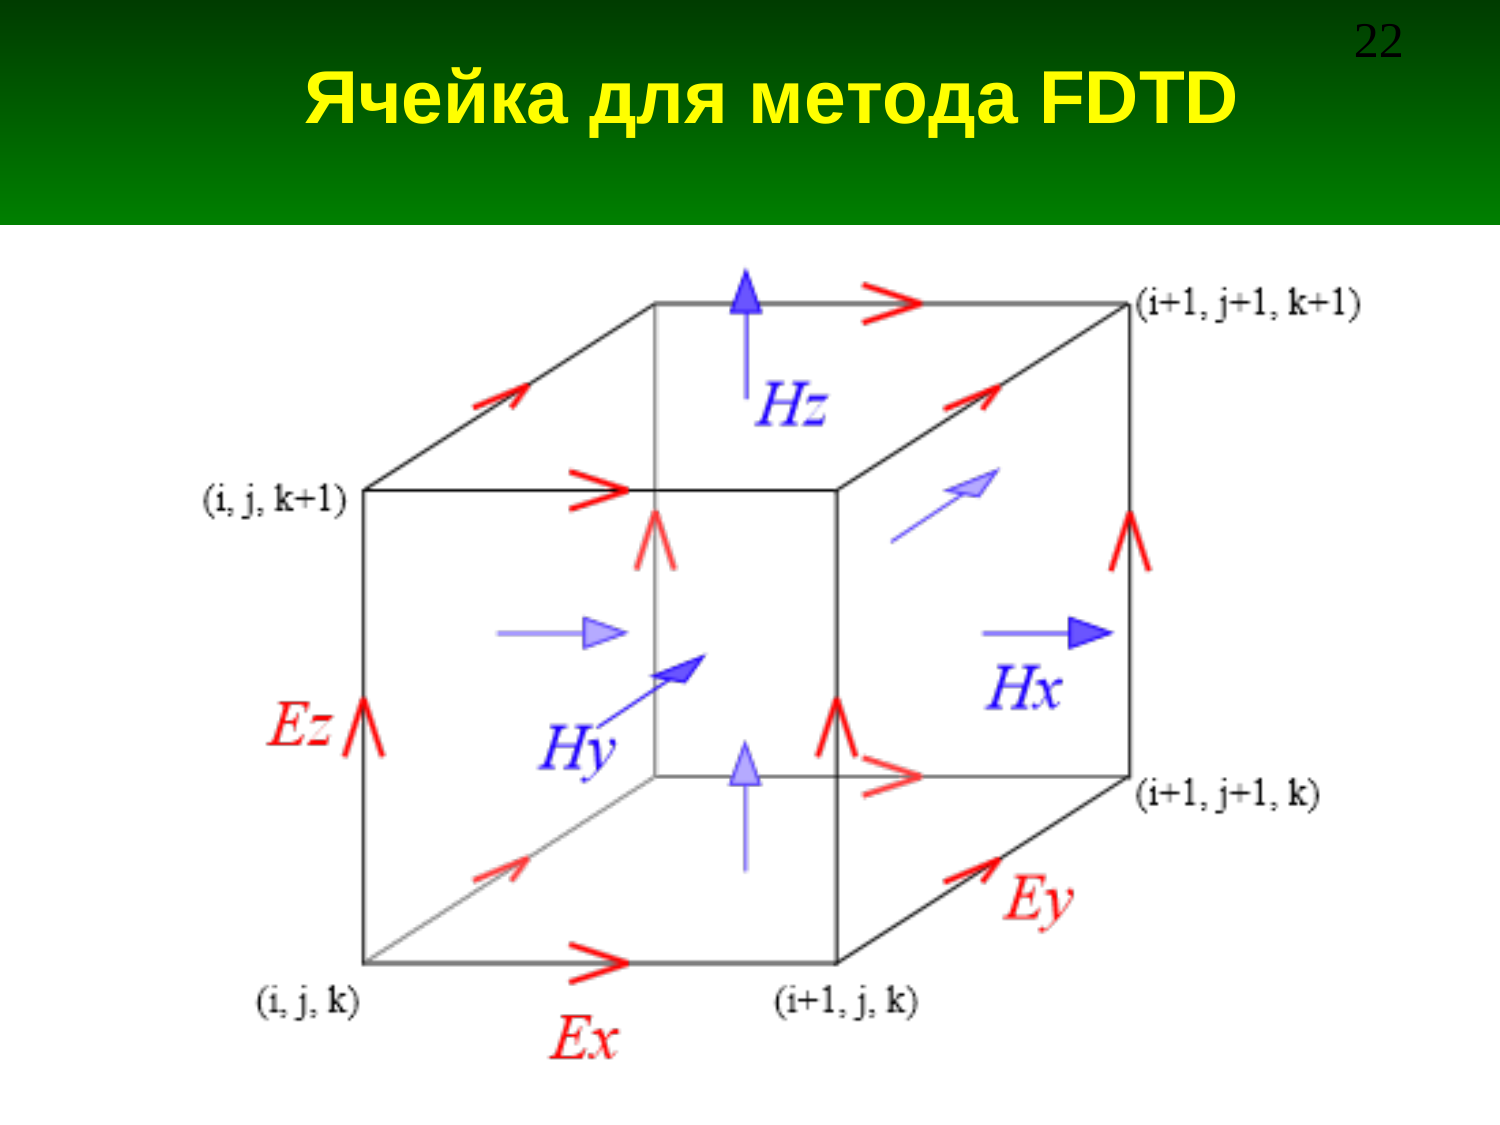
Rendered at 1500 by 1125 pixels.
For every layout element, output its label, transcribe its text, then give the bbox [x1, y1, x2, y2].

picture [188, 250, 1388, 1095]
title Ячейка для метода FDTD [123, 0, 1399, 188]
